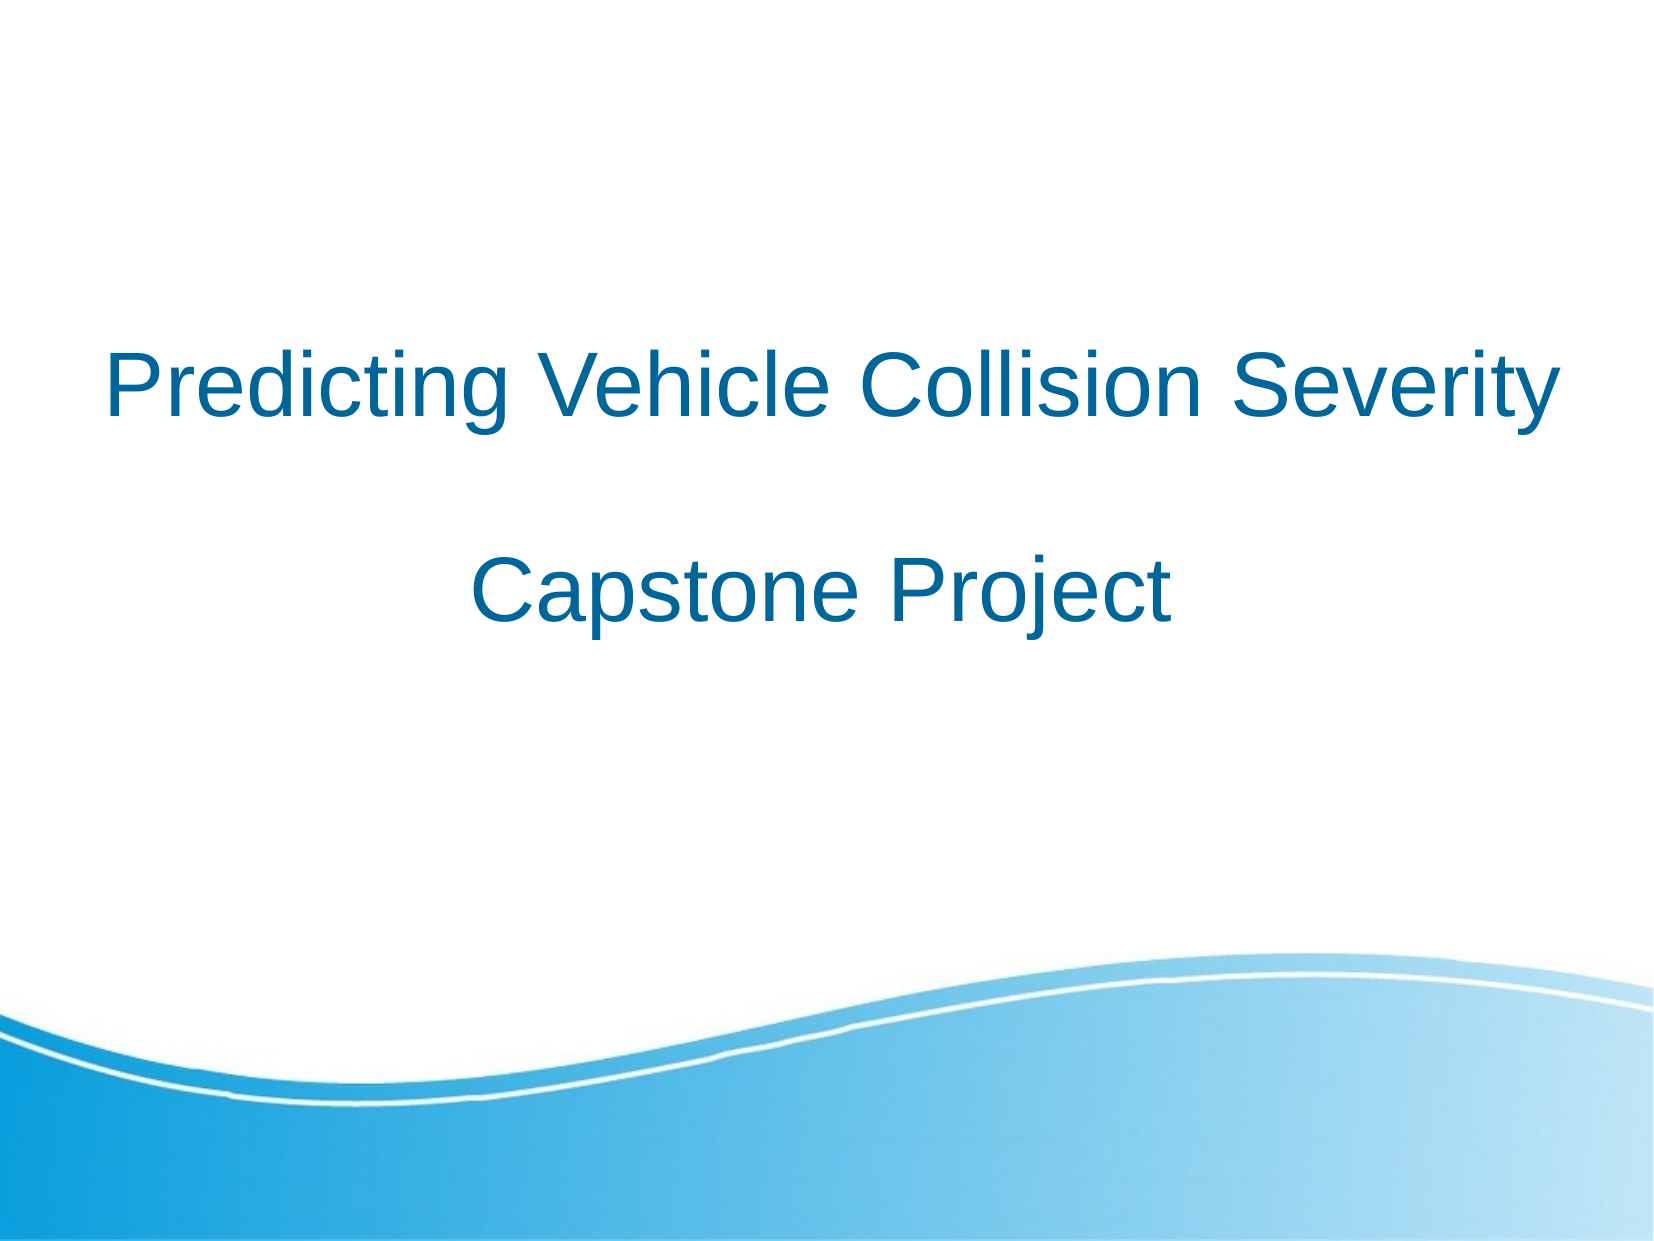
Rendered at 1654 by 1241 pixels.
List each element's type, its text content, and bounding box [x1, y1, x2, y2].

title Predicting Vehicle Collision Severity Capstone Project [90, 333, 1579, 642]
picture [0, 952, 1654, 1241]
